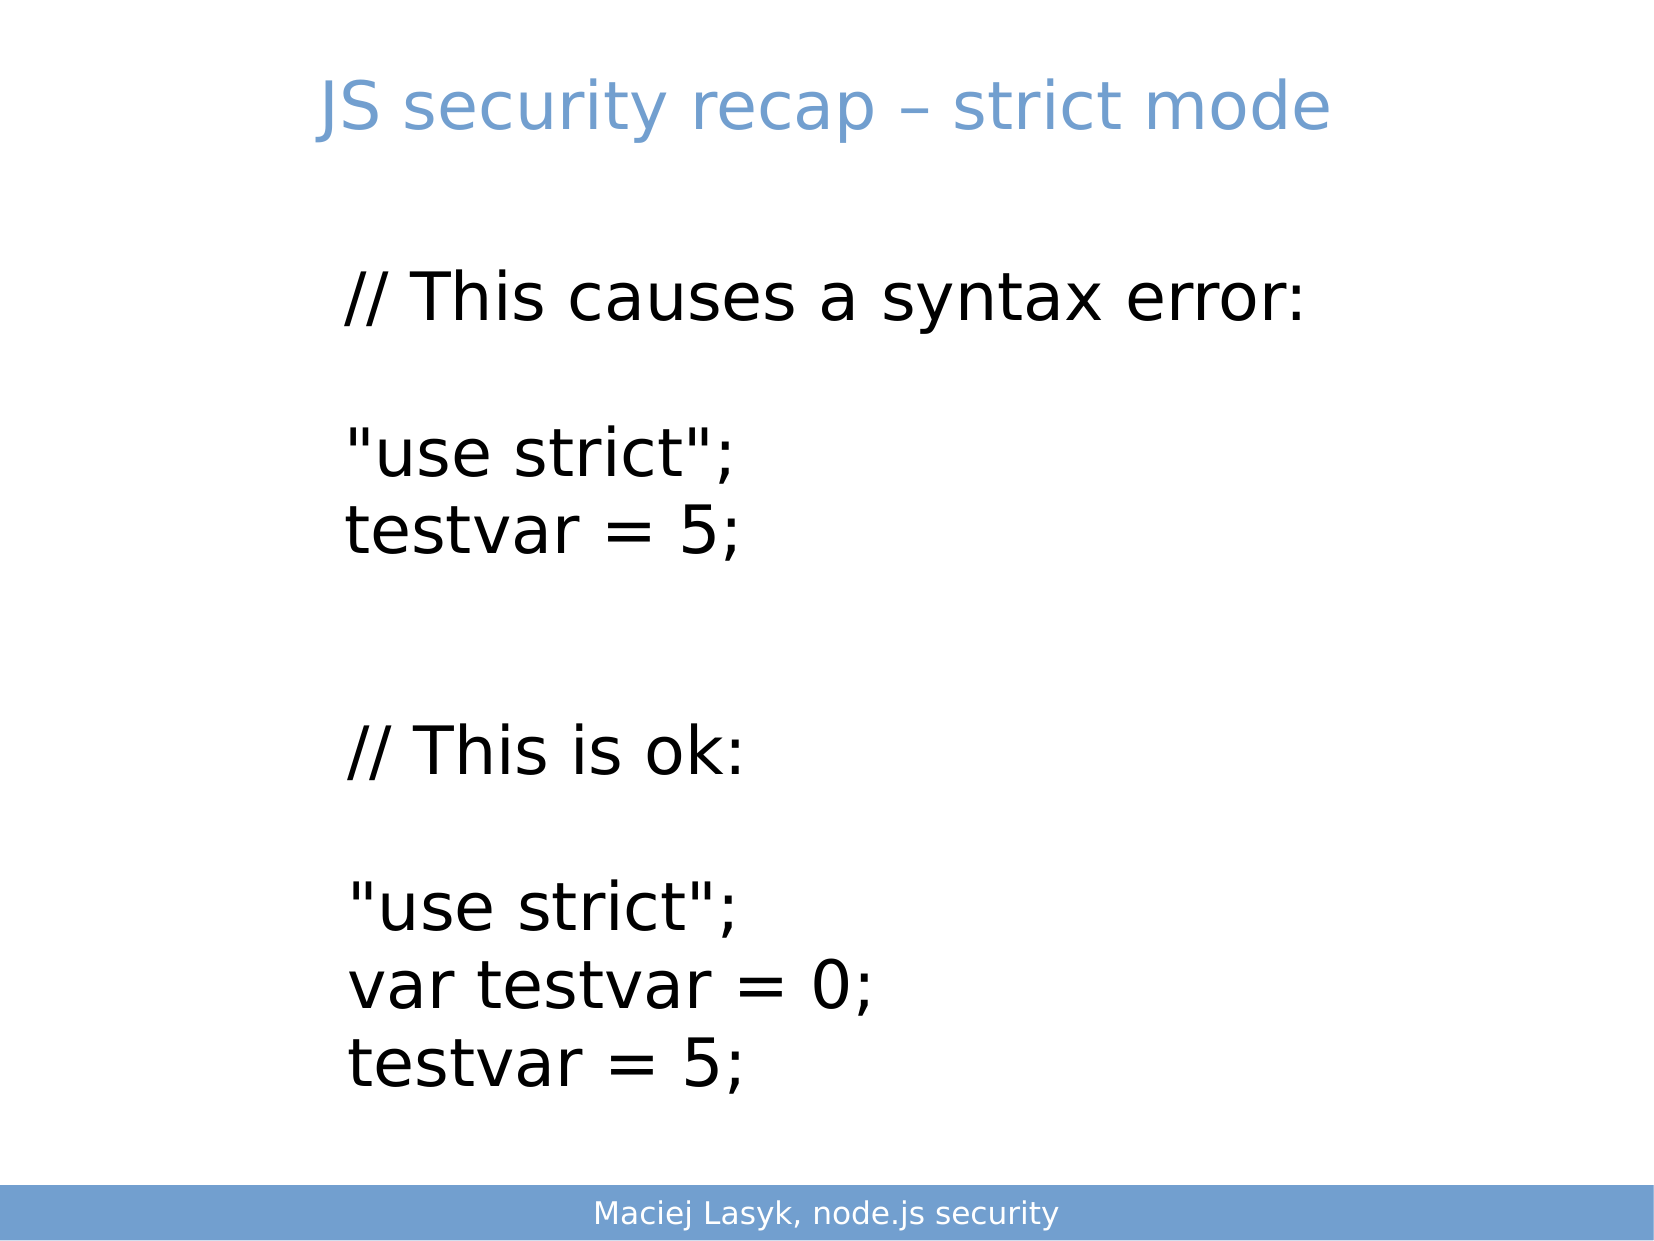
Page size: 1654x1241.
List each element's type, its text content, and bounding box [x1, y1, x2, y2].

text_box // This causes a syntax error: "use strict"; testvar = 5; [329, 251, 1325, 578]
text_box JS security recap – strict mode [304, 60, 1349, 153]
text_box // This is ok: "use strict"; var testvar = 0; testvar = 5; [332, 705, 1322, 1110]
text_box [0, 1185, 1654, 1241]
text_box Maciej Lasyk, node.js security [578, 1188, 1076, 1240]
